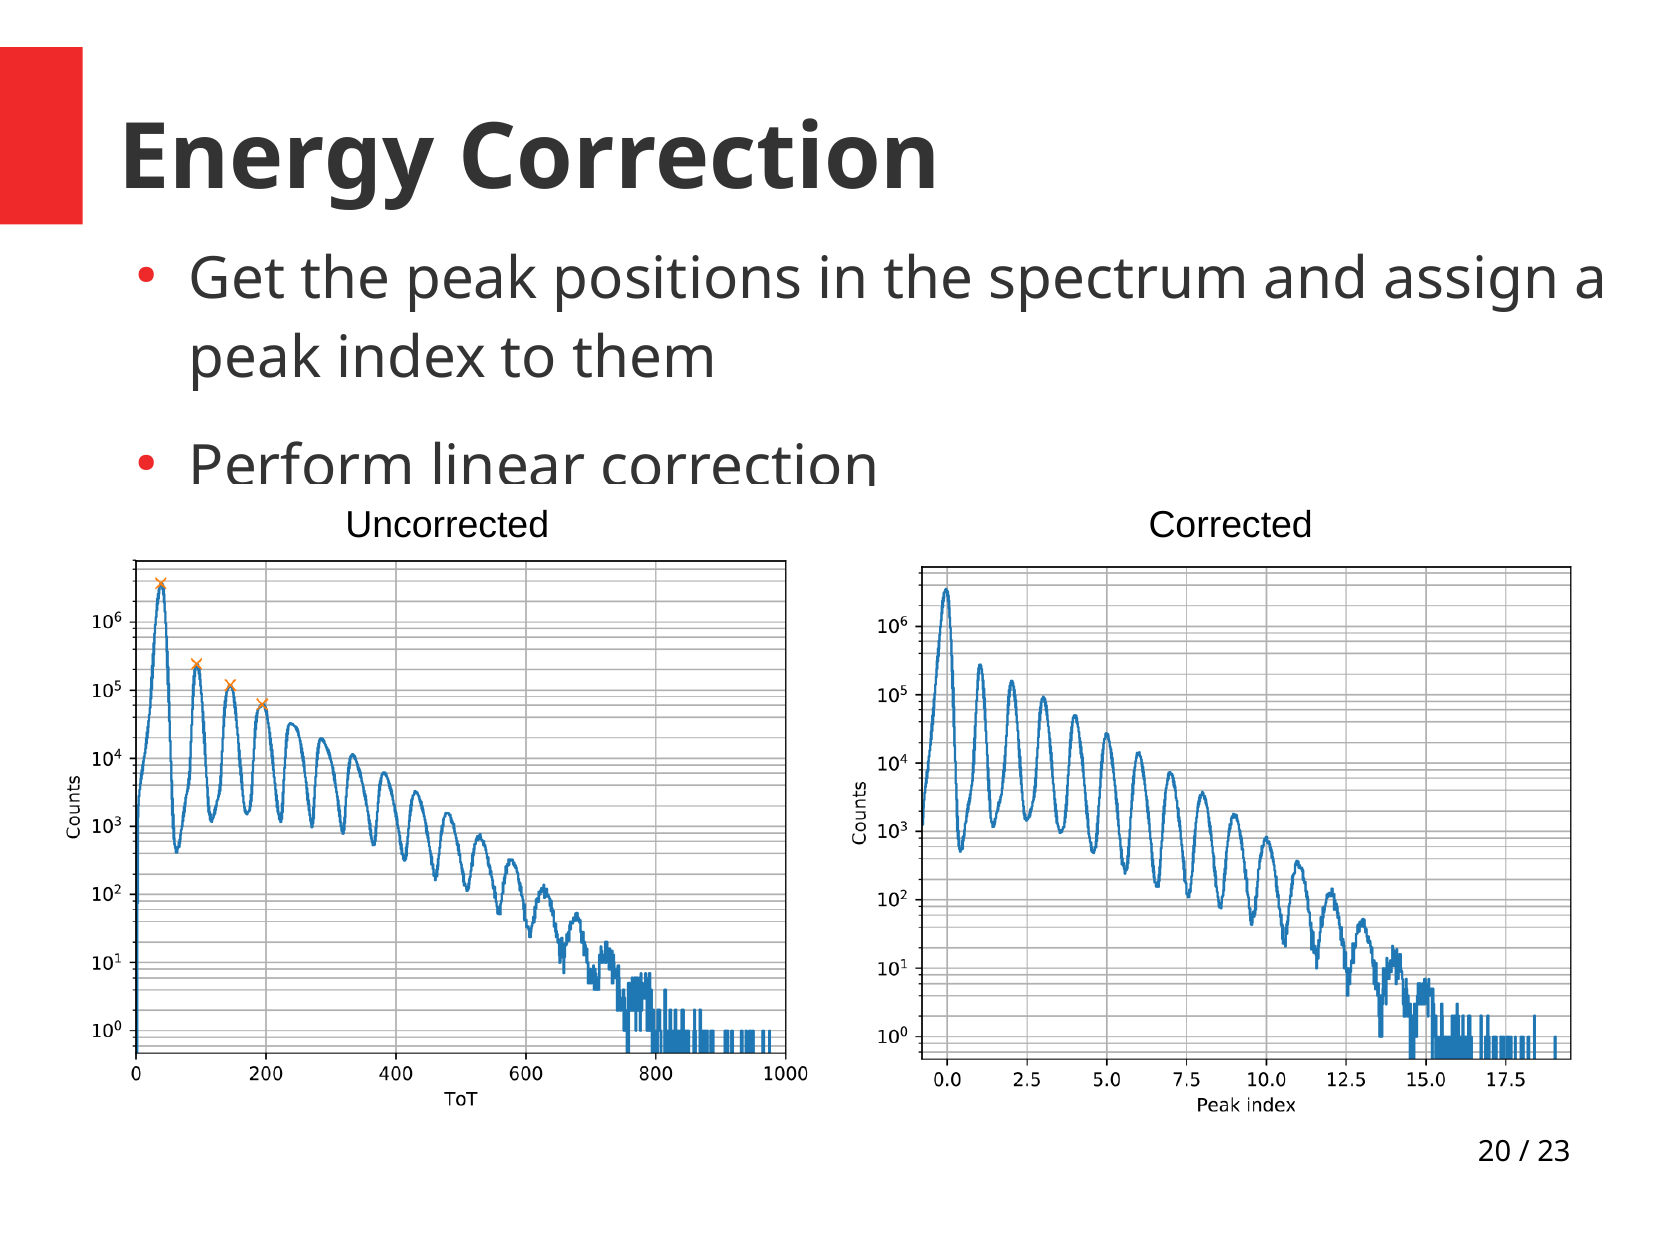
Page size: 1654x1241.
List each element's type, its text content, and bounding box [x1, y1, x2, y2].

title Energy Correction [118, 49, 1571, 236]
picture [31, 484, 1654, 1129]
text_box Uncorrected [330, 496, 898, 553]
text_box Corrected [1133, 496, 1654, 553]
list Get the peak positions in the spectrum and assign a peak index to them Perform linear correction [118, 236, 1654, 490]
